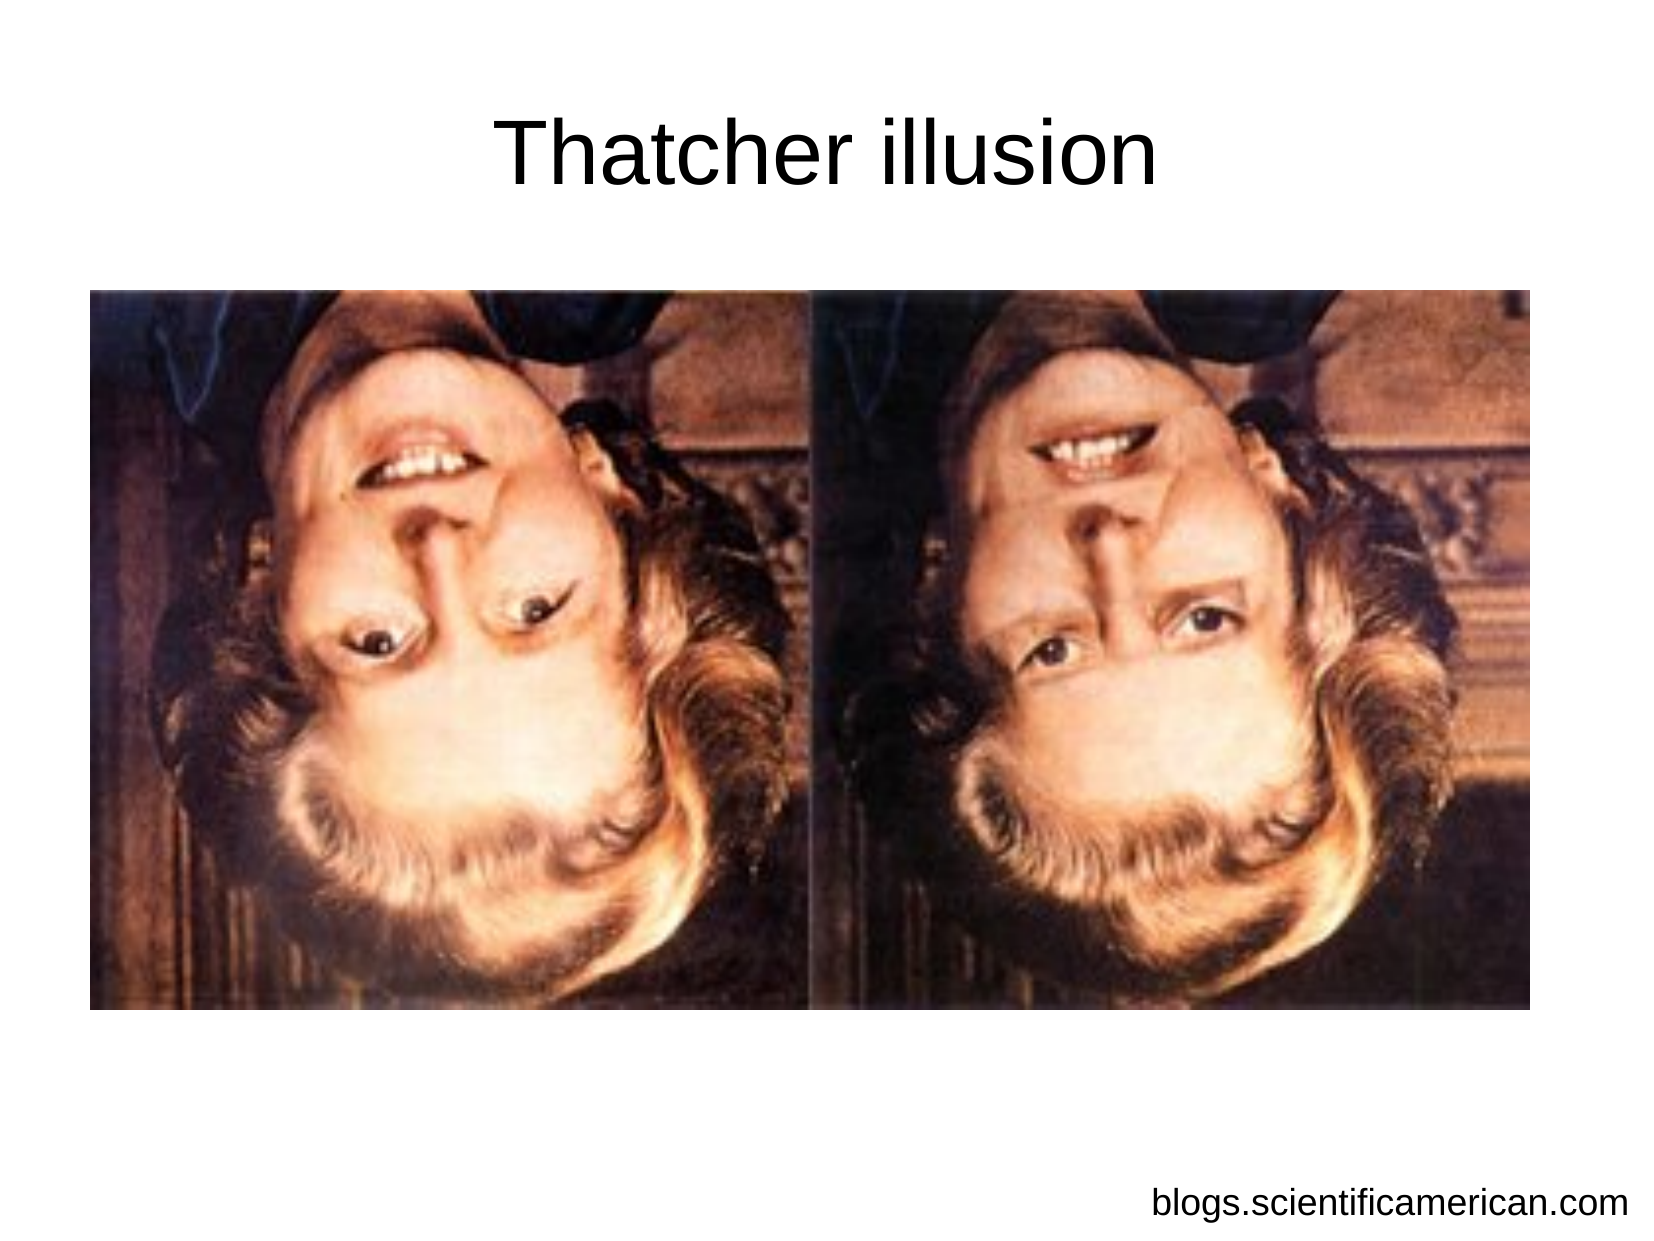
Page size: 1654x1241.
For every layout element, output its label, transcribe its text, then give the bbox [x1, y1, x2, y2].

title Thatcher illusion [82, 49, 1571, 257]
picture [90, 290, 1530, 1010]
text_box blogs.scientificamerican.com [1136, 1174, 1645, 1231]
